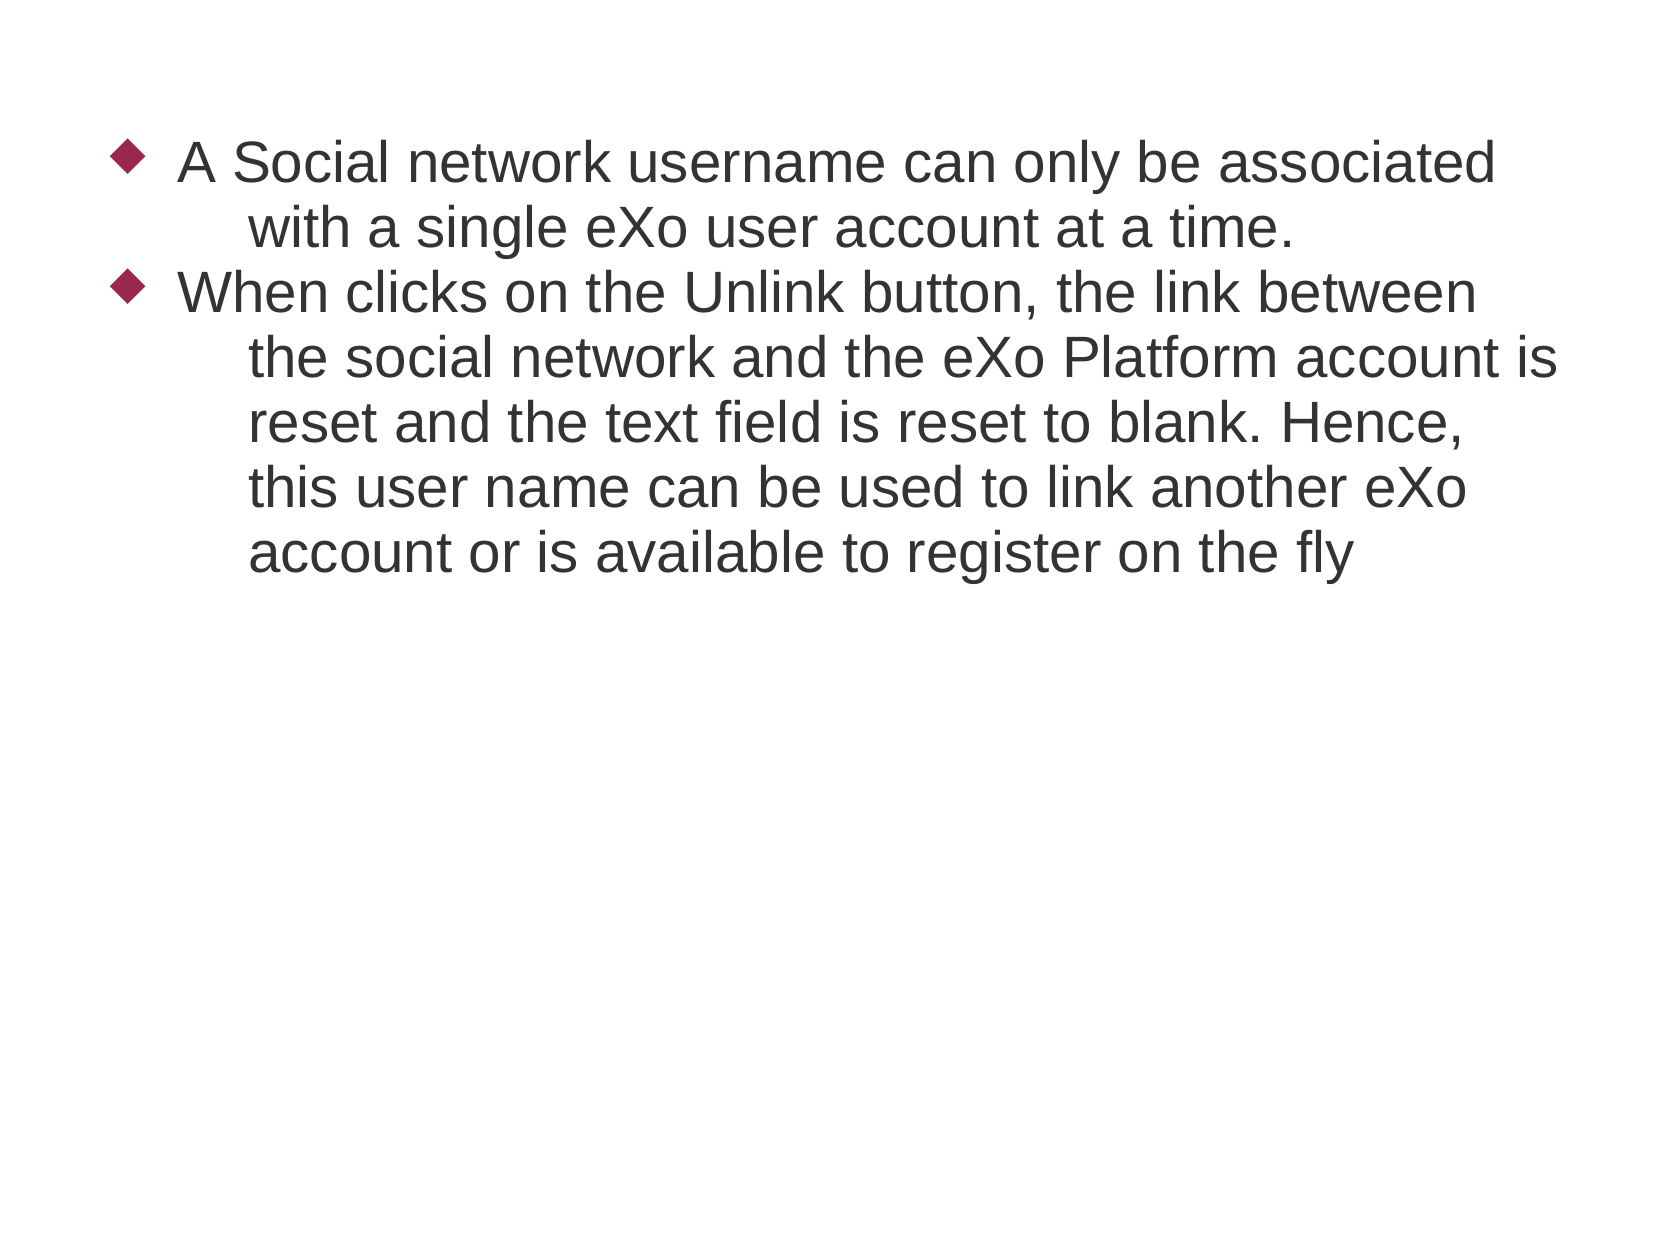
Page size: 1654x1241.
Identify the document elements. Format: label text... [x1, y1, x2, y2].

list A Social network username can only be associated with a single eXo user account at a time. When clicks on the Unlink button, the link between the social network and the eXo Platform account is reset and the text field is reset to blank. Hence, this user name can be used to link another eXo account or is available to register on the fly [82, 129, 1571, 810]
